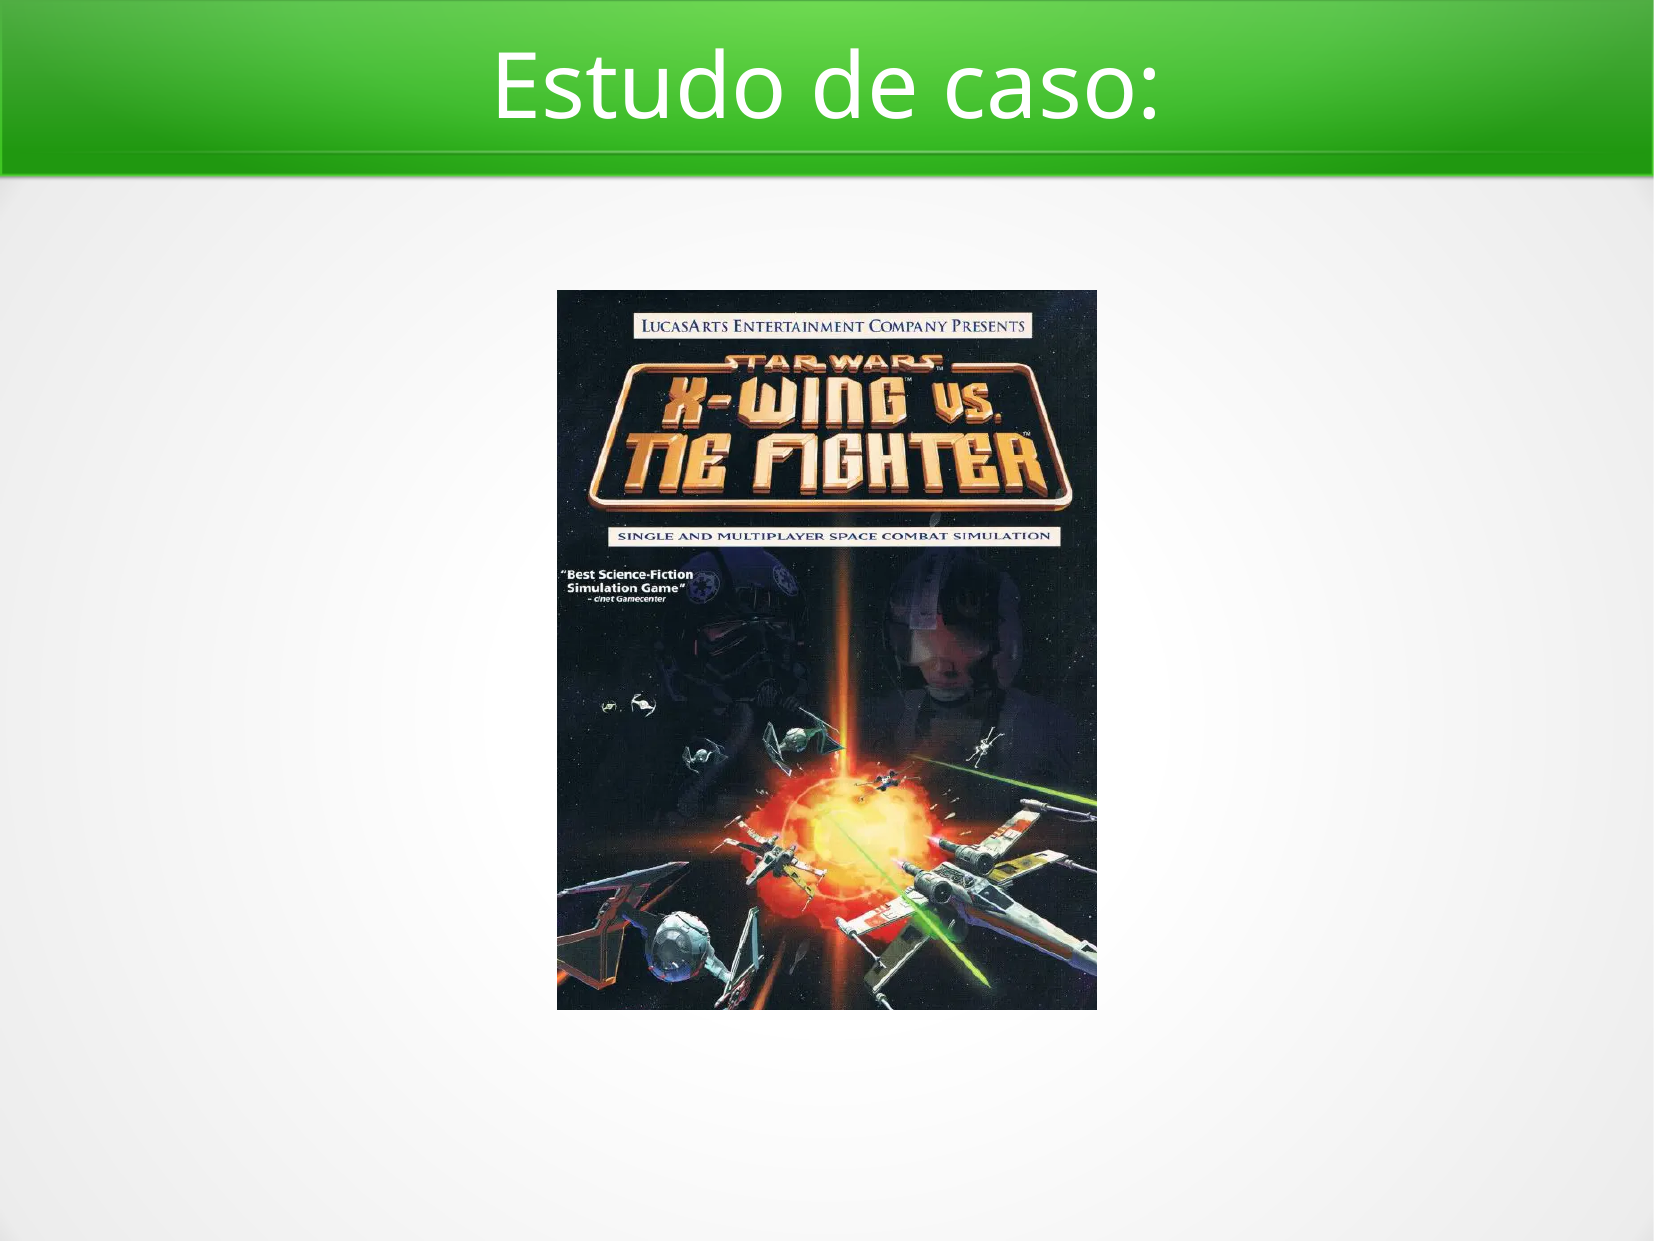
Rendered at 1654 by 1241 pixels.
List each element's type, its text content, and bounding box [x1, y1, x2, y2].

title Estudo de caso: [82, 11, 1571, 154]
picture [0, 0, 1654, 1241]
